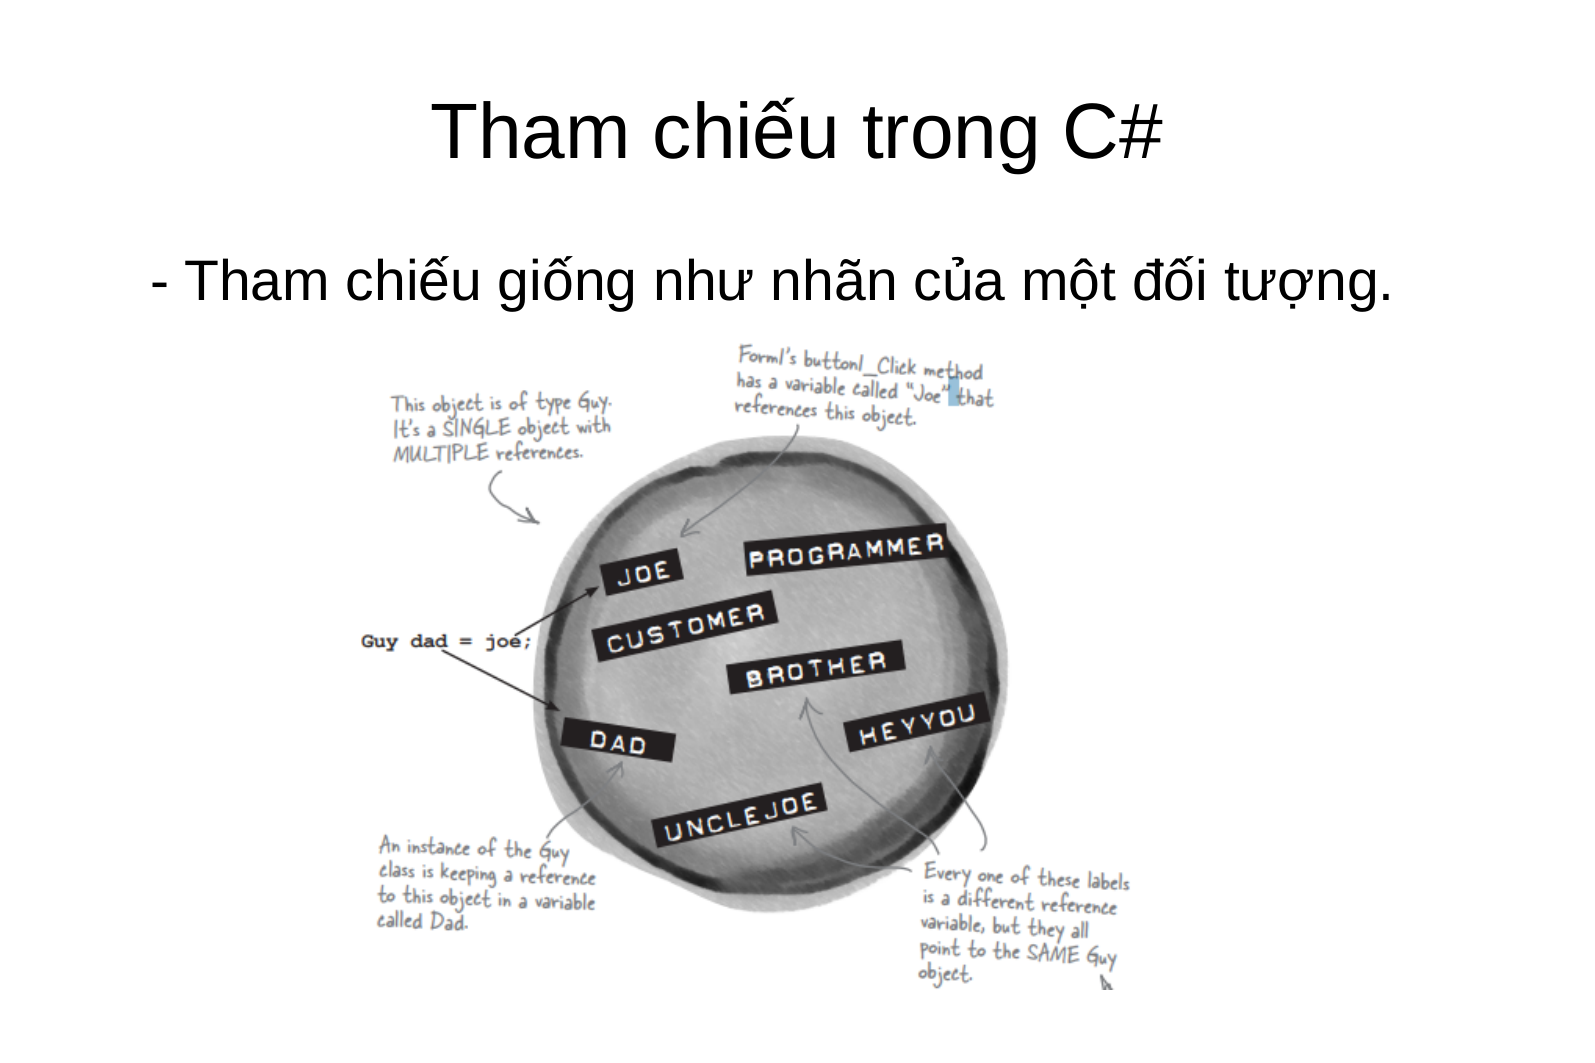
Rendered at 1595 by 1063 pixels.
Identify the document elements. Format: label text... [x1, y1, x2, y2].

list - Tham chiếu giống như nhãn của một đối tượng. [79, 248, 1515, 951]
title Tham chiếu trong C# [79, 42, 1515, 220]
picture [335, 328, 1141, 991]
